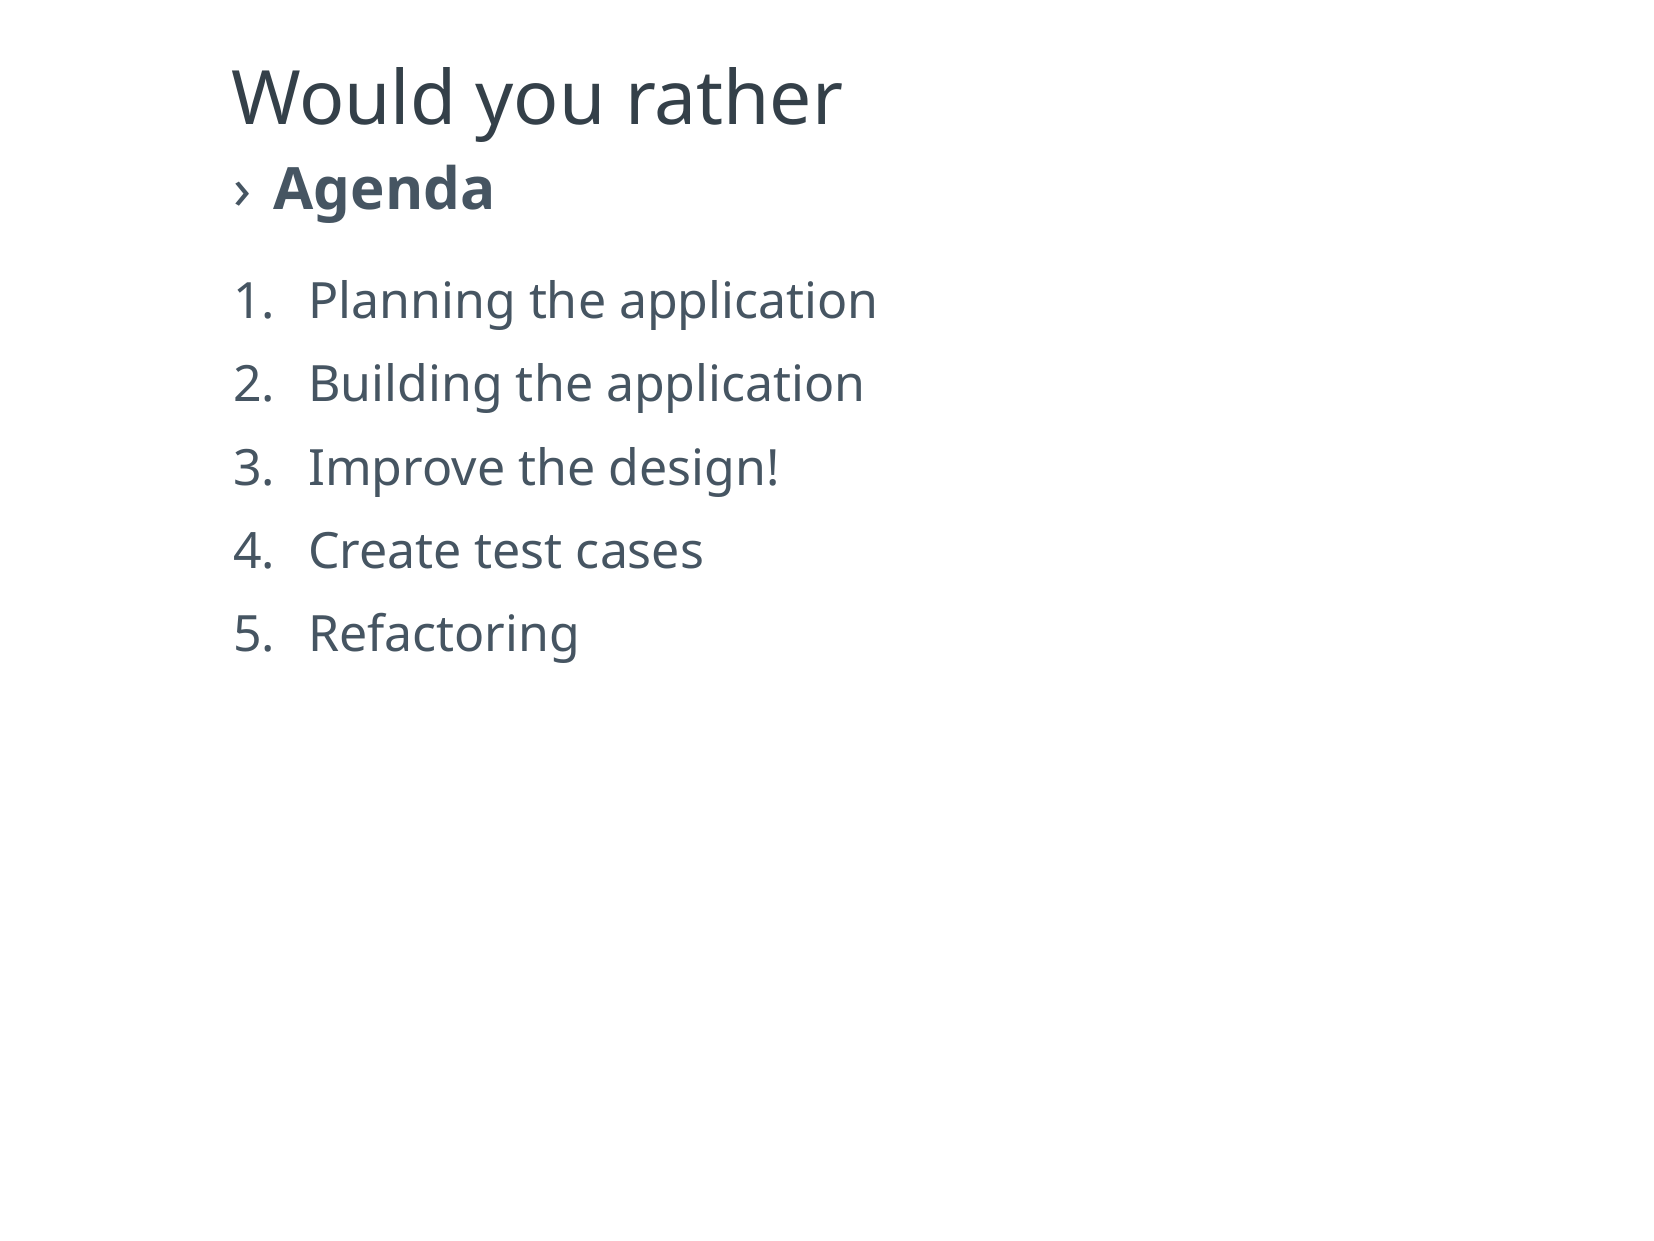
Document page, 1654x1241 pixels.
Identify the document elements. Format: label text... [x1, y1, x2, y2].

title Would you rather [216, 32, 1544, 149]
list Planning the application Building the application Improve the design! Create test cases Refactoring [218, 268, 1546, 1150]
list Agenda [218, 151, 1531, 268]
